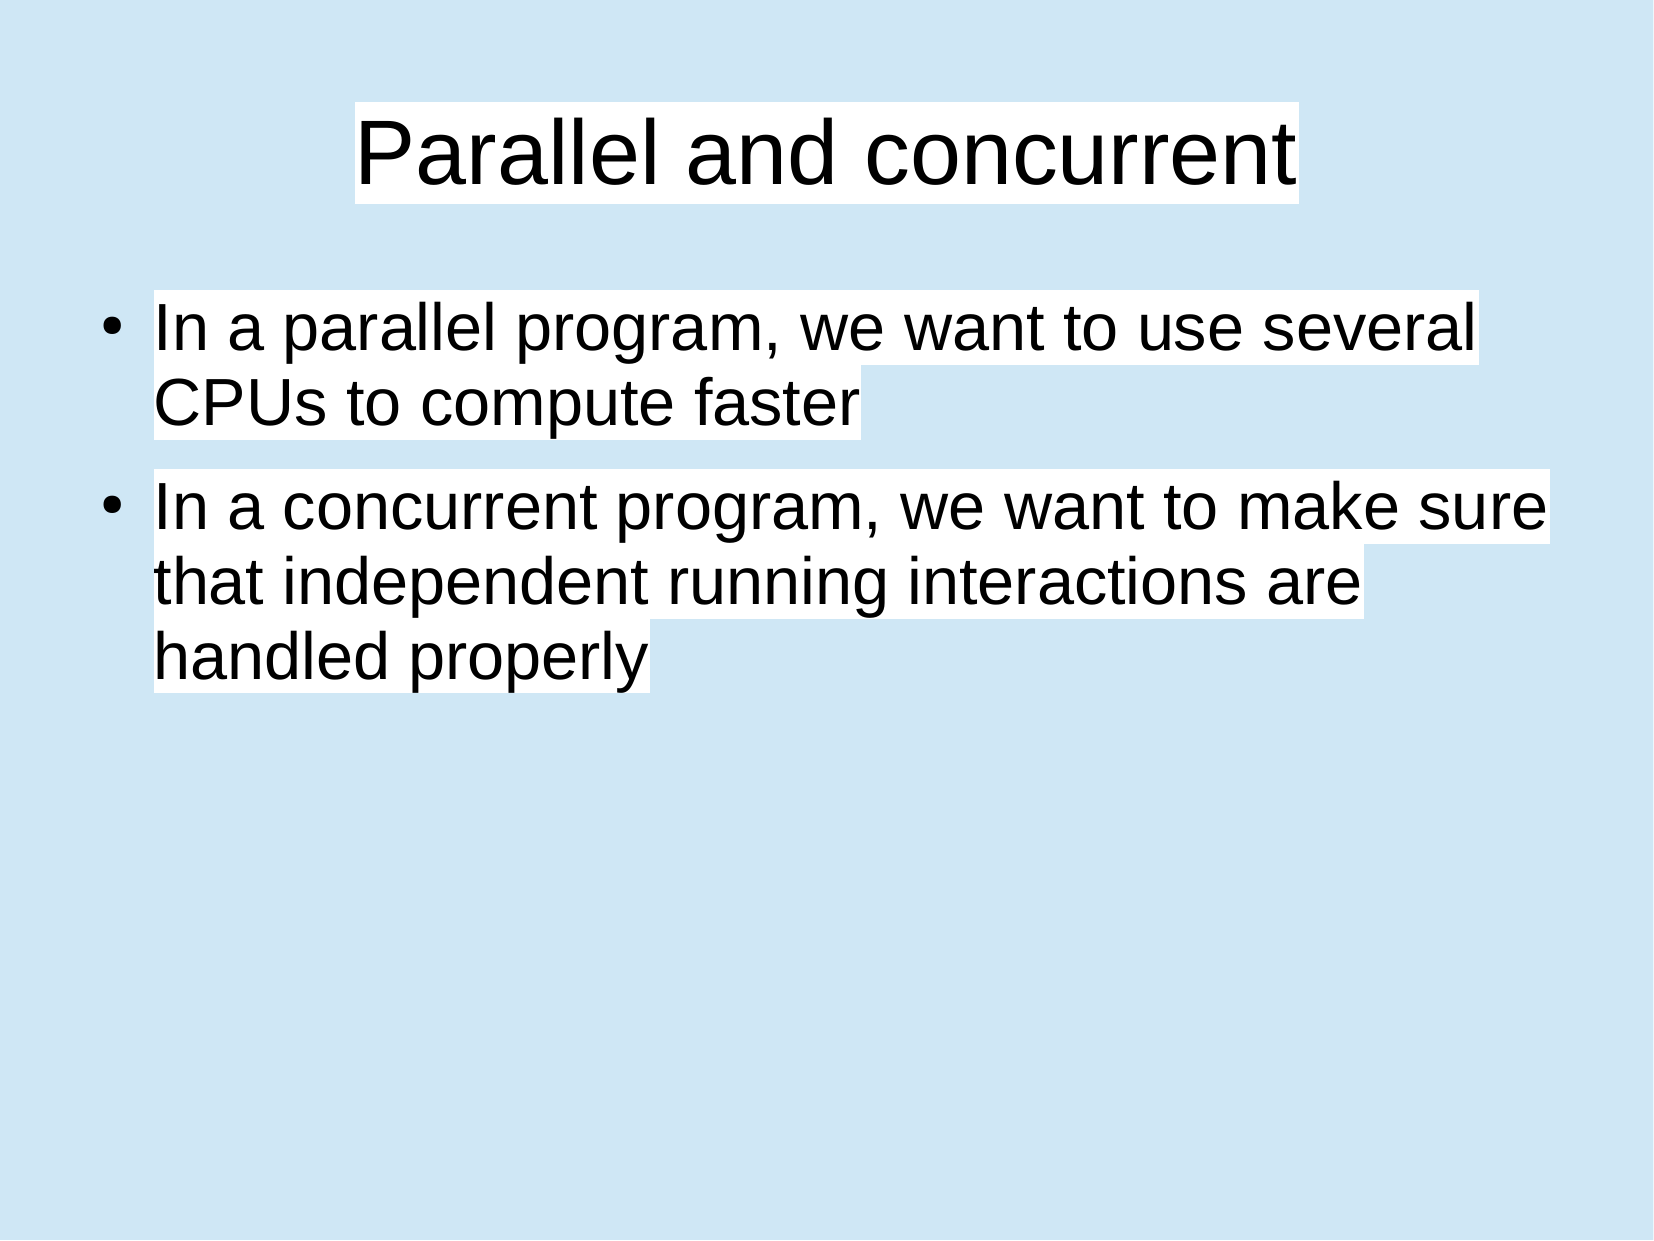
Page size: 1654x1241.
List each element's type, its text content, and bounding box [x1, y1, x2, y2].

list In a parallel program, we want to use several CPUs to compute faster In a concurrent program, we want to make sure that independent running interactions are handled properly [82, 290, 1571, 1010]
title Parallel and concurrent [82, 49, 1571, 257]
